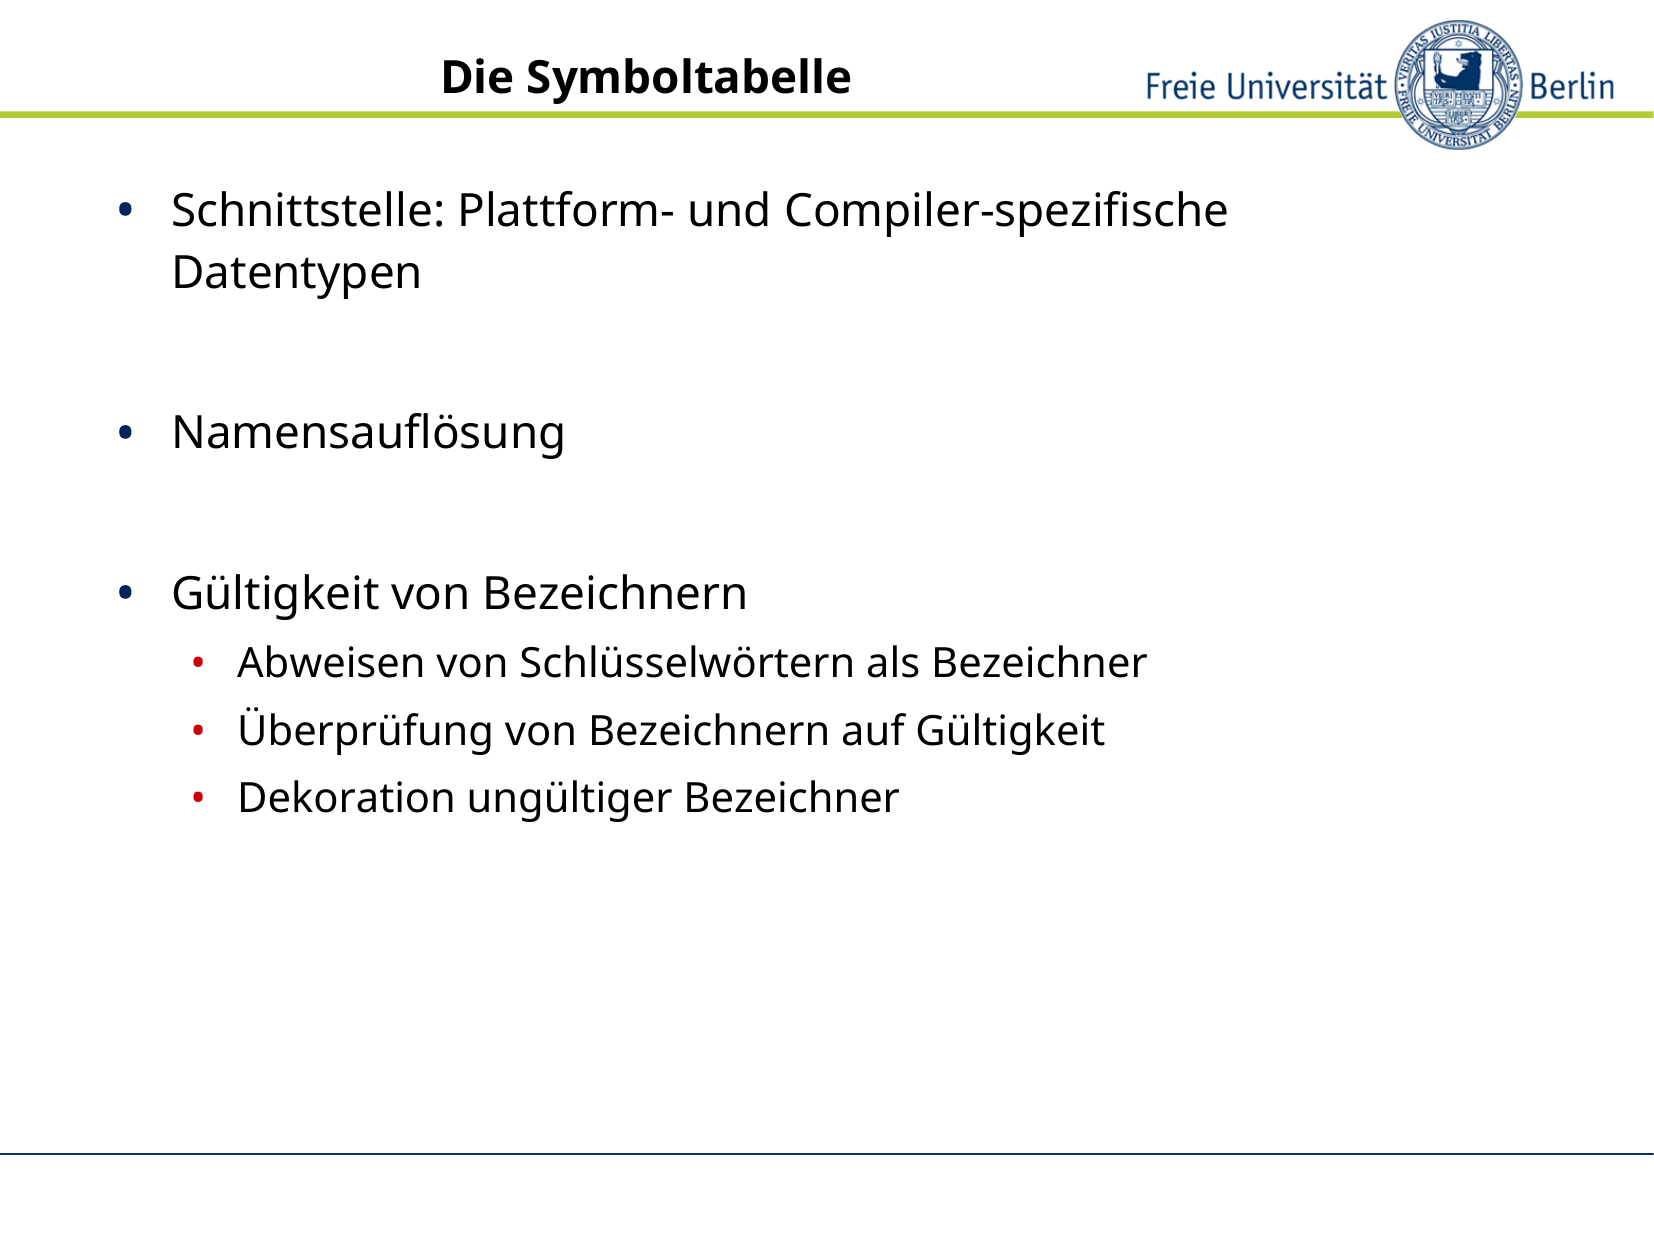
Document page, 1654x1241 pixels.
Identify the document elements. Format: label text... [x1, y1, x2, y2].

list Schnittstelle: Plattform- und Compiler-spezifische Datentypen Namensauflösung Gültigkeit von Bezeichnern Abweisen von Schlüsselwörtern als Bezeichner Überprüfung von Bezeichnern auf Gültigkeit Dekoration ungültiger Bezeichner [115, 177, 1418, 762]
title Die Symboltabelle [422, 0, 1654, 152]
